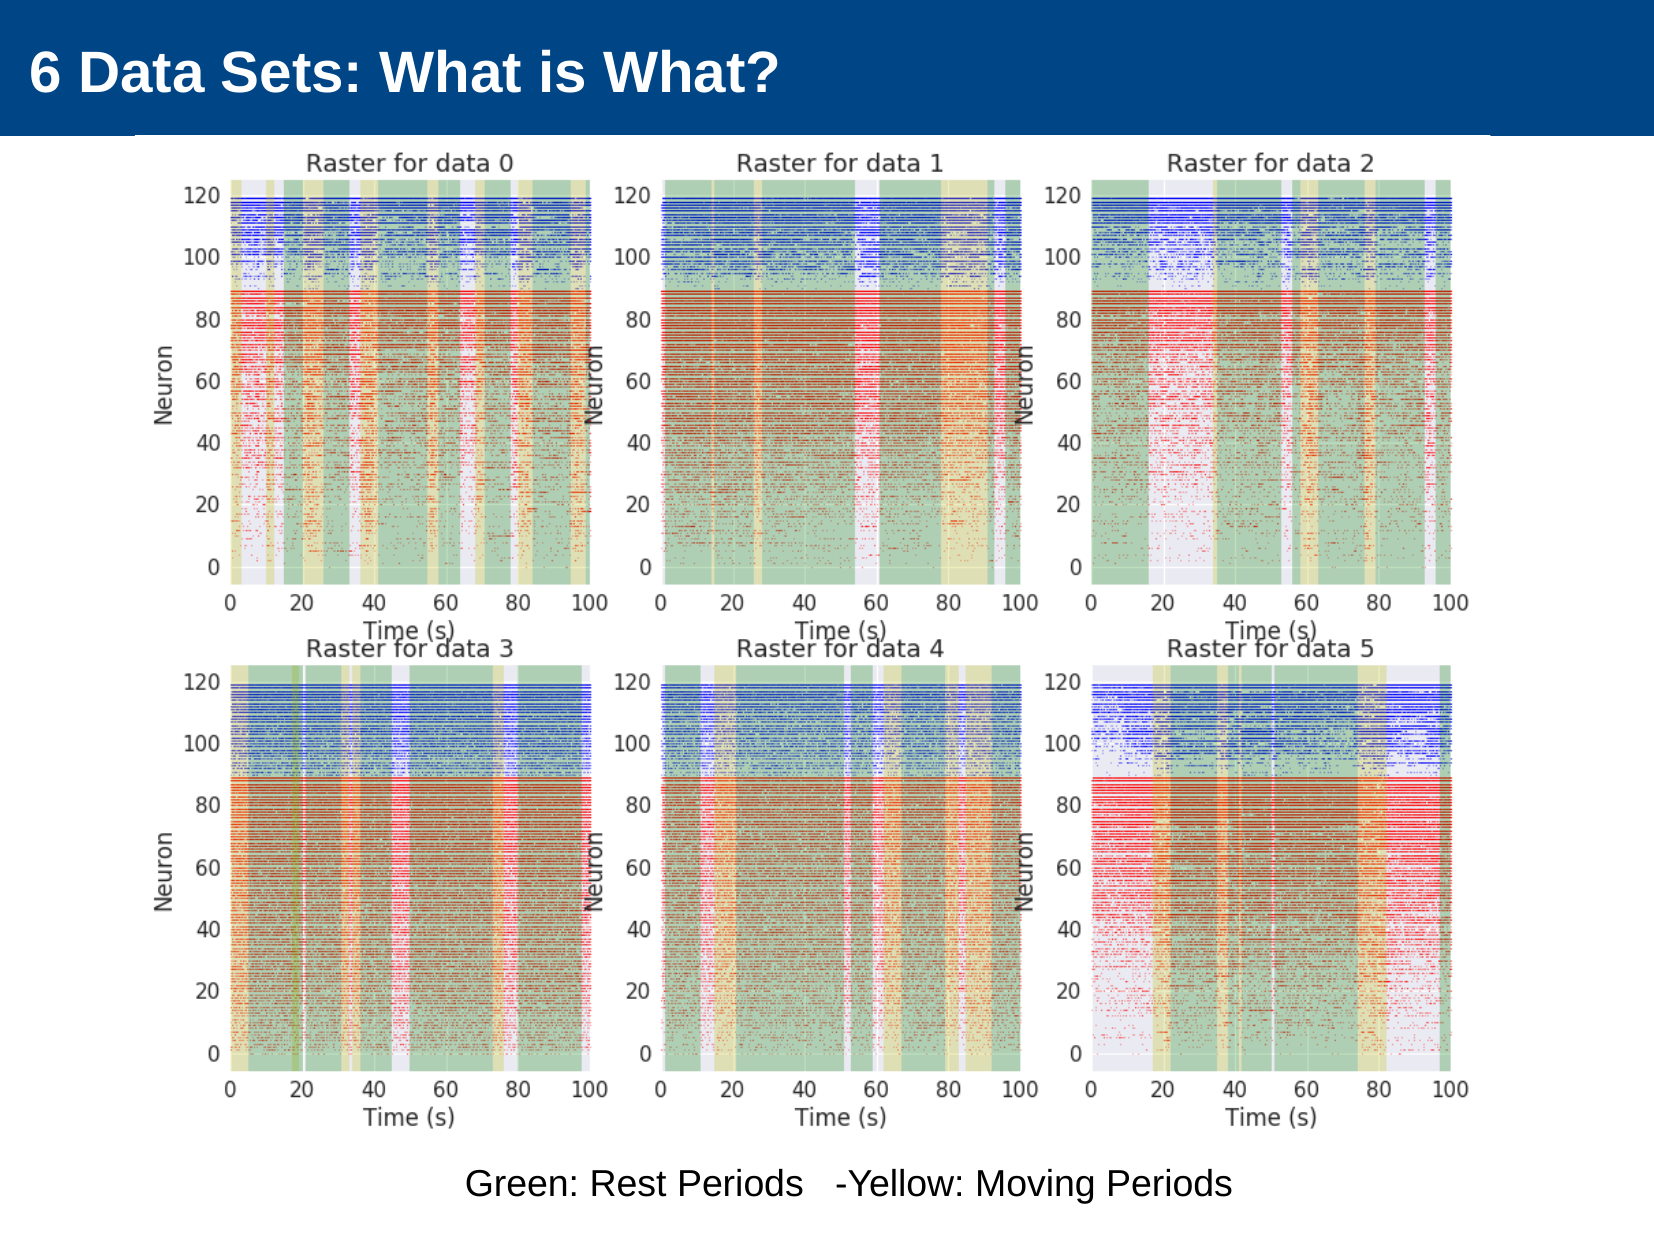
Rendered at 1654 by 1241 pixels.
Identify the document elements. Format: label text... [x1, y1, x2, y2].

text_box Green: Rest Periods -Yellow: Moving Periods [450, 1155, 1351, 1241]
picture [134, 135, 1491, 1134]
text_box [0, 0, 1654, 136]
text_box 6 Data Sets: What is What? [15, 32, 1329, 113]
